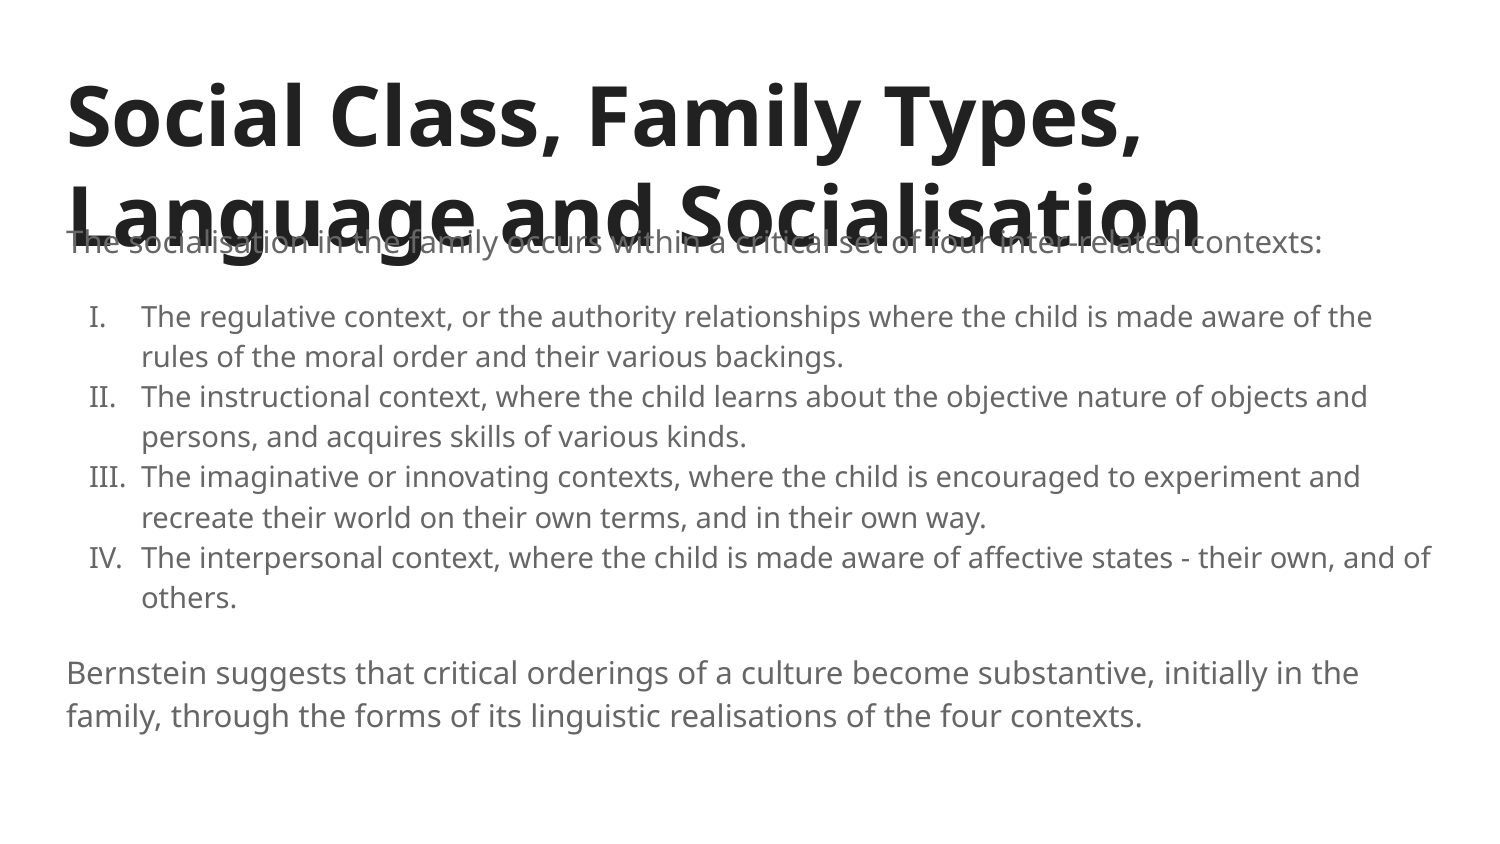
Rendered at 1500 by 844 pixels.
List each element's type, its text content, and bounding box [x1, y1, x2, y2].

list The socialisation in the family occurs within a critical set of four inter-related contexts: The regulative context, or the authority relationships where the child is made aware of the rules of the moral order and their various backings. The instructional context, where the child learns about the objective nature of objects and persons, and acquires skills of various kinds. The imaginative or innovating contexts, where the child is encouraged to experiment and recreate their world on their own terms, and in their own way. The interpersonal context, where the child is made aware of affective states - their own, and of others. Bernstein suggests that critical orderings of a culture become substantive, initially in the family, through the forms of its linguistic realisations of the four contexts. [51, 201, 1449, 760]
title Social Class, Family Types, Language and Socialisation [51, 48, 1449, 180]
